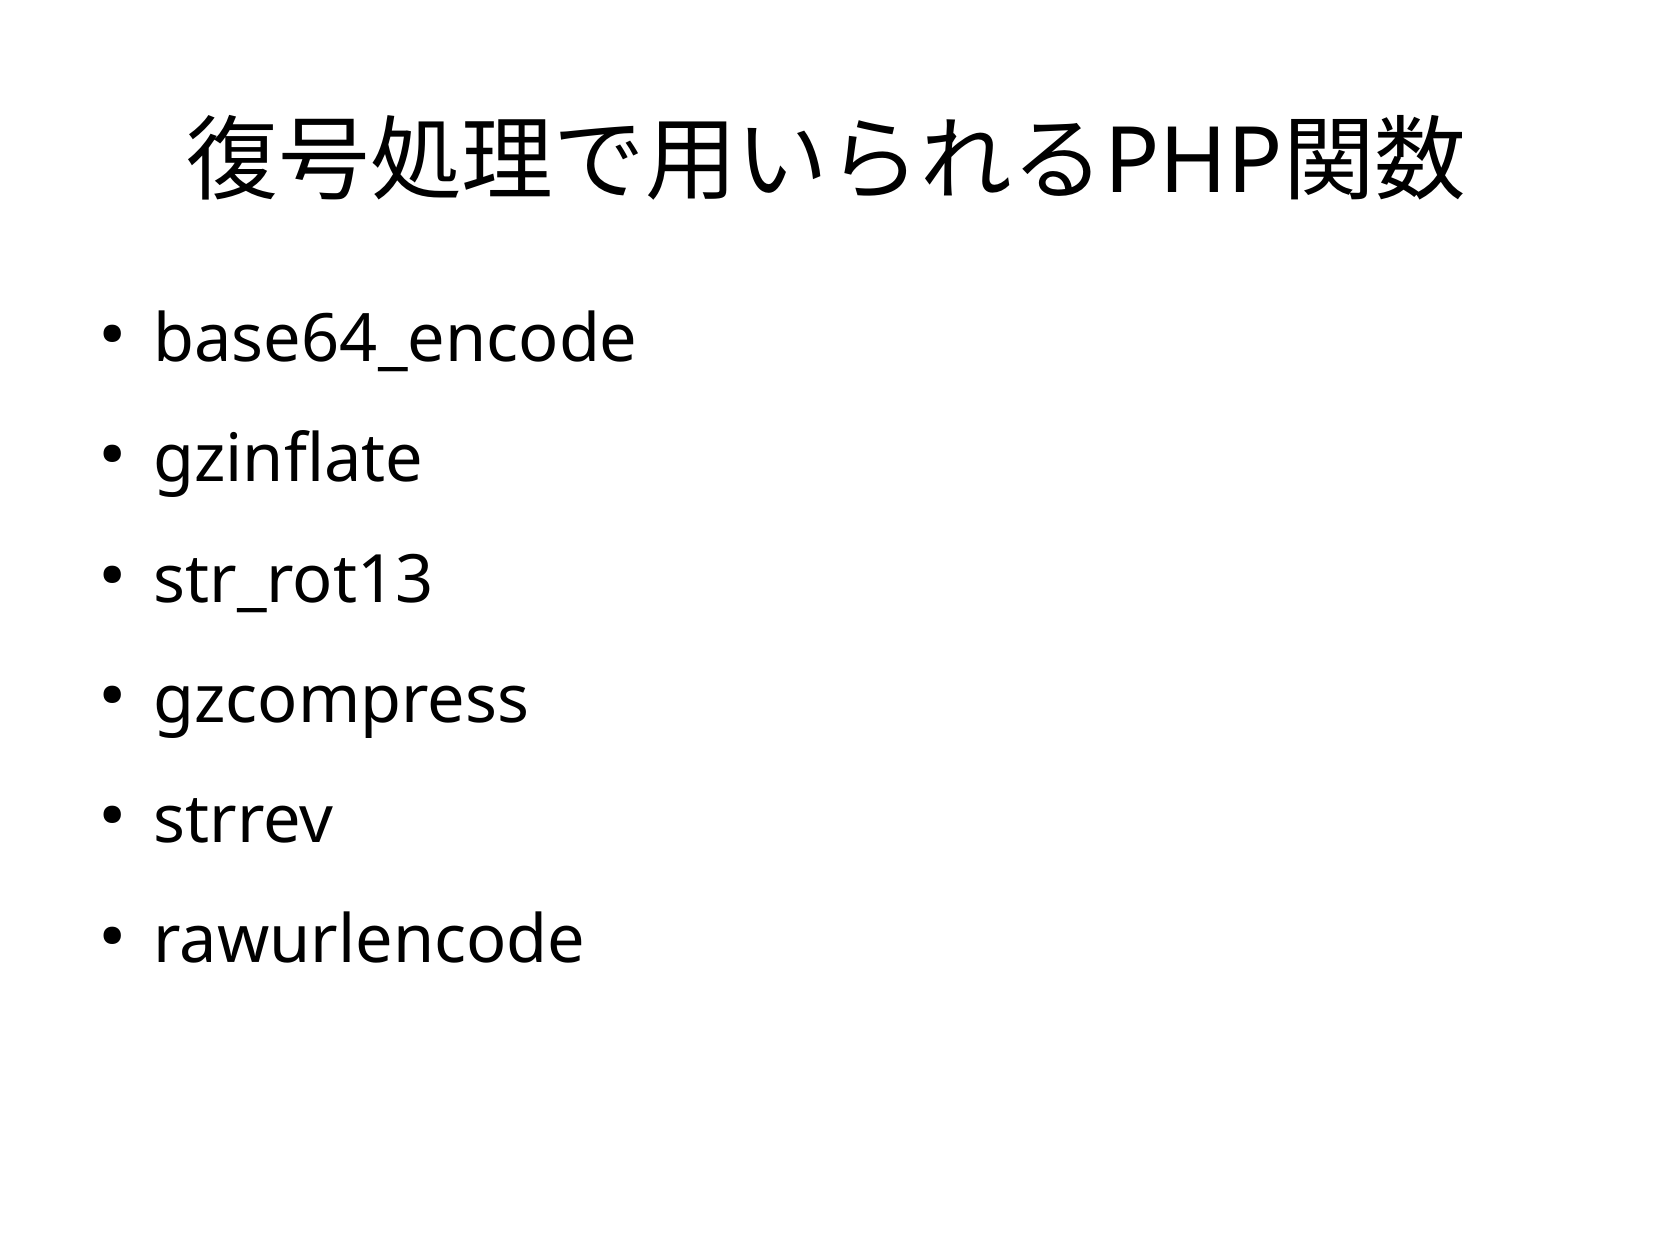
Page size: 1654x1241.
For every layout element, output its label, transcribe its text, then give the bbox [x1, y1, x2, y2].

list base64_encode gzinflate str_rot13 gzcompress strrev rawurlencode [82, 290, 1571, 1010]
title 復号処理で用いられるPHP関数 [82, 49, 1571, 257]
